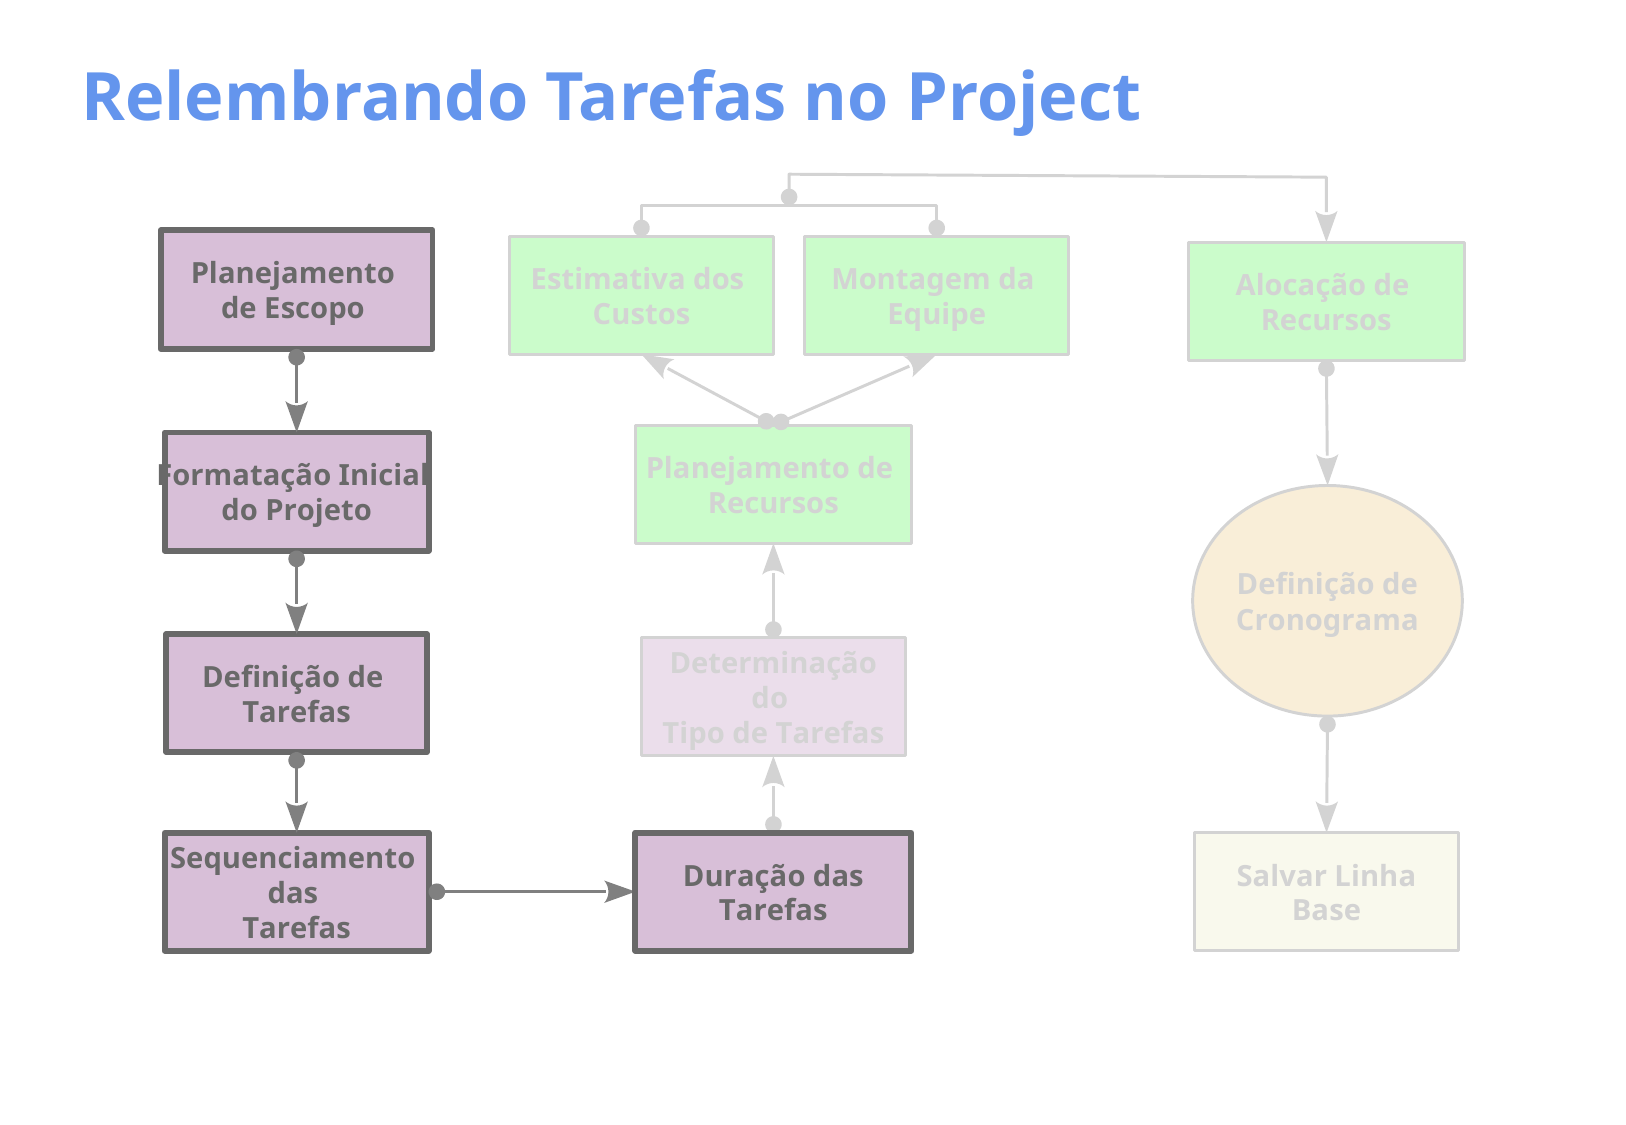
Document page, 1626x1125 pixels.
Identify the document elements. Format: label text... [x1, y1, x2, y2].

text_box Planejamento de Escopo [160, 230, 433, 349]
text_box Salvar Linha Base [1194, 832, 1459, 951]
text_box Definição de Tarefas [166, 634, 427, 753]
text_box Planejamento de Recursos [635, 425, 912, 544]
text_box Duração das Tarefas [635, 832, 912, 951]
text_box Sequenciamento das Tarefas [164, 832, 429, 951]
text_box Formatação Inicial do Projeto [164, 432, 429, 551]
text_box Determinação do Tipo de Tarefas [641, 637, 906, 756]
text_box Montagem da Equipe [804, 236, 1069, 355]
title Relembrando Tarefas no Project [81, 13, 1544, 174]
text_box Estimativa dos Custos [509, 236, 774, 355]
text_box Alocação de Recursos [1188, 242, 1465, 361]
text_box Definição de Cronograma [1192, 485, 1463, 717]
